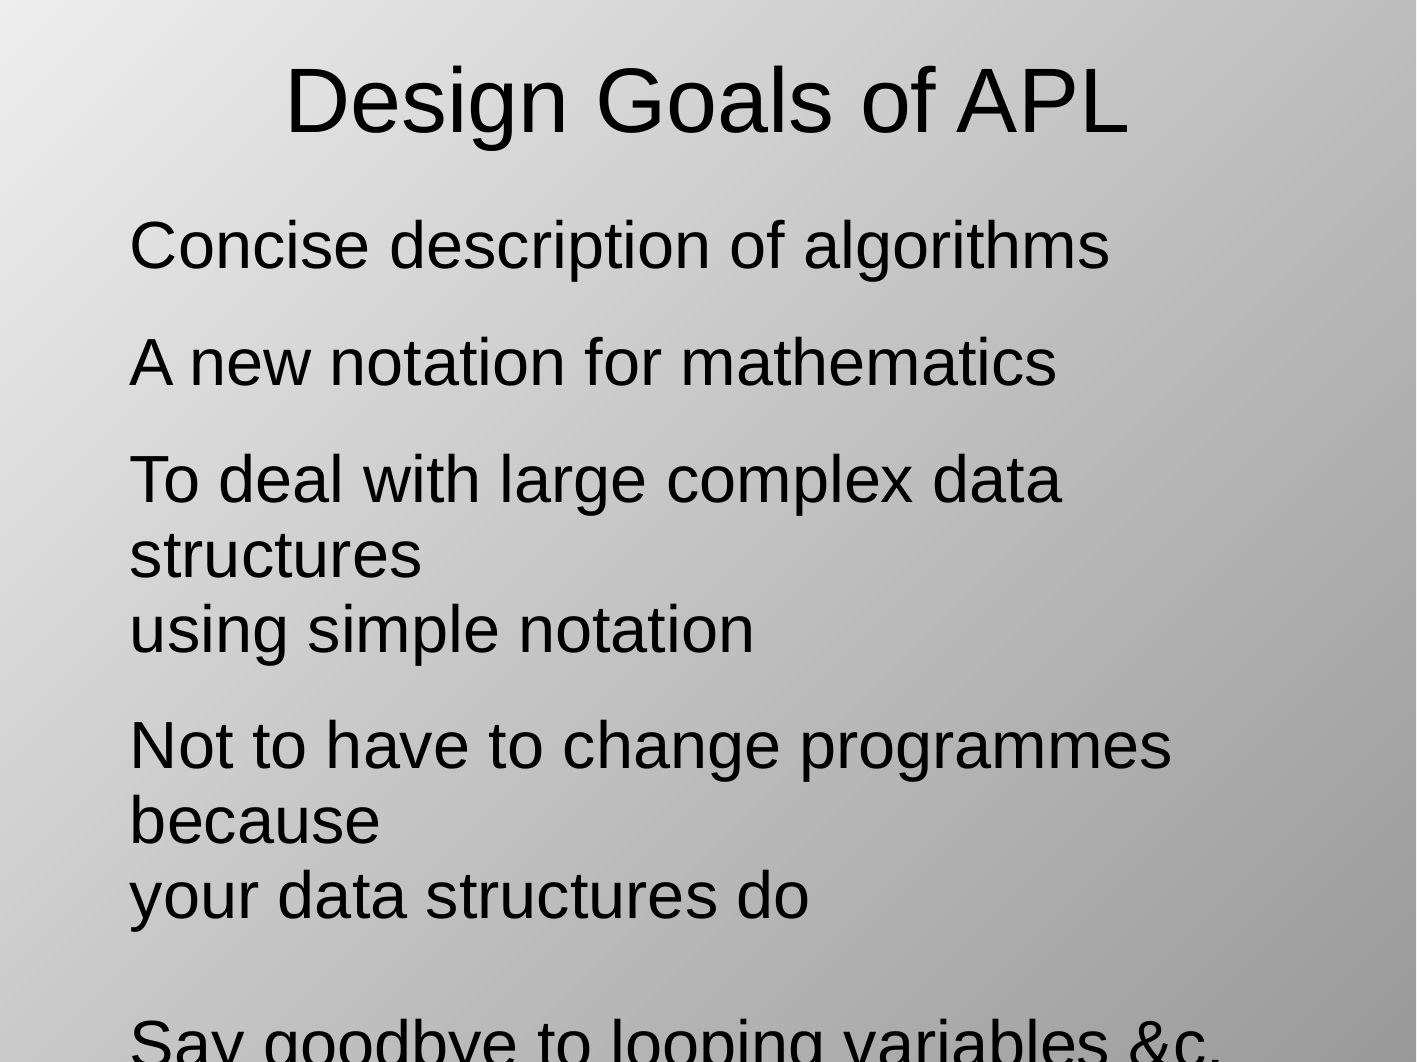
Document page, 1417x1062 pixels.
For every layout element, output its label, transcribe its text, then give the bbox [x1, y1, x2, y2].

text_box Design Goals of APL [70, 42, 1346, 213]
text_box Concise description of algorithms A new notation for mathematics To deal with large complex data structures using simple notation Not to have to change programmes because your data structures do Say goodbye to looping variables &c. [115, 201, 1337, 1004]
